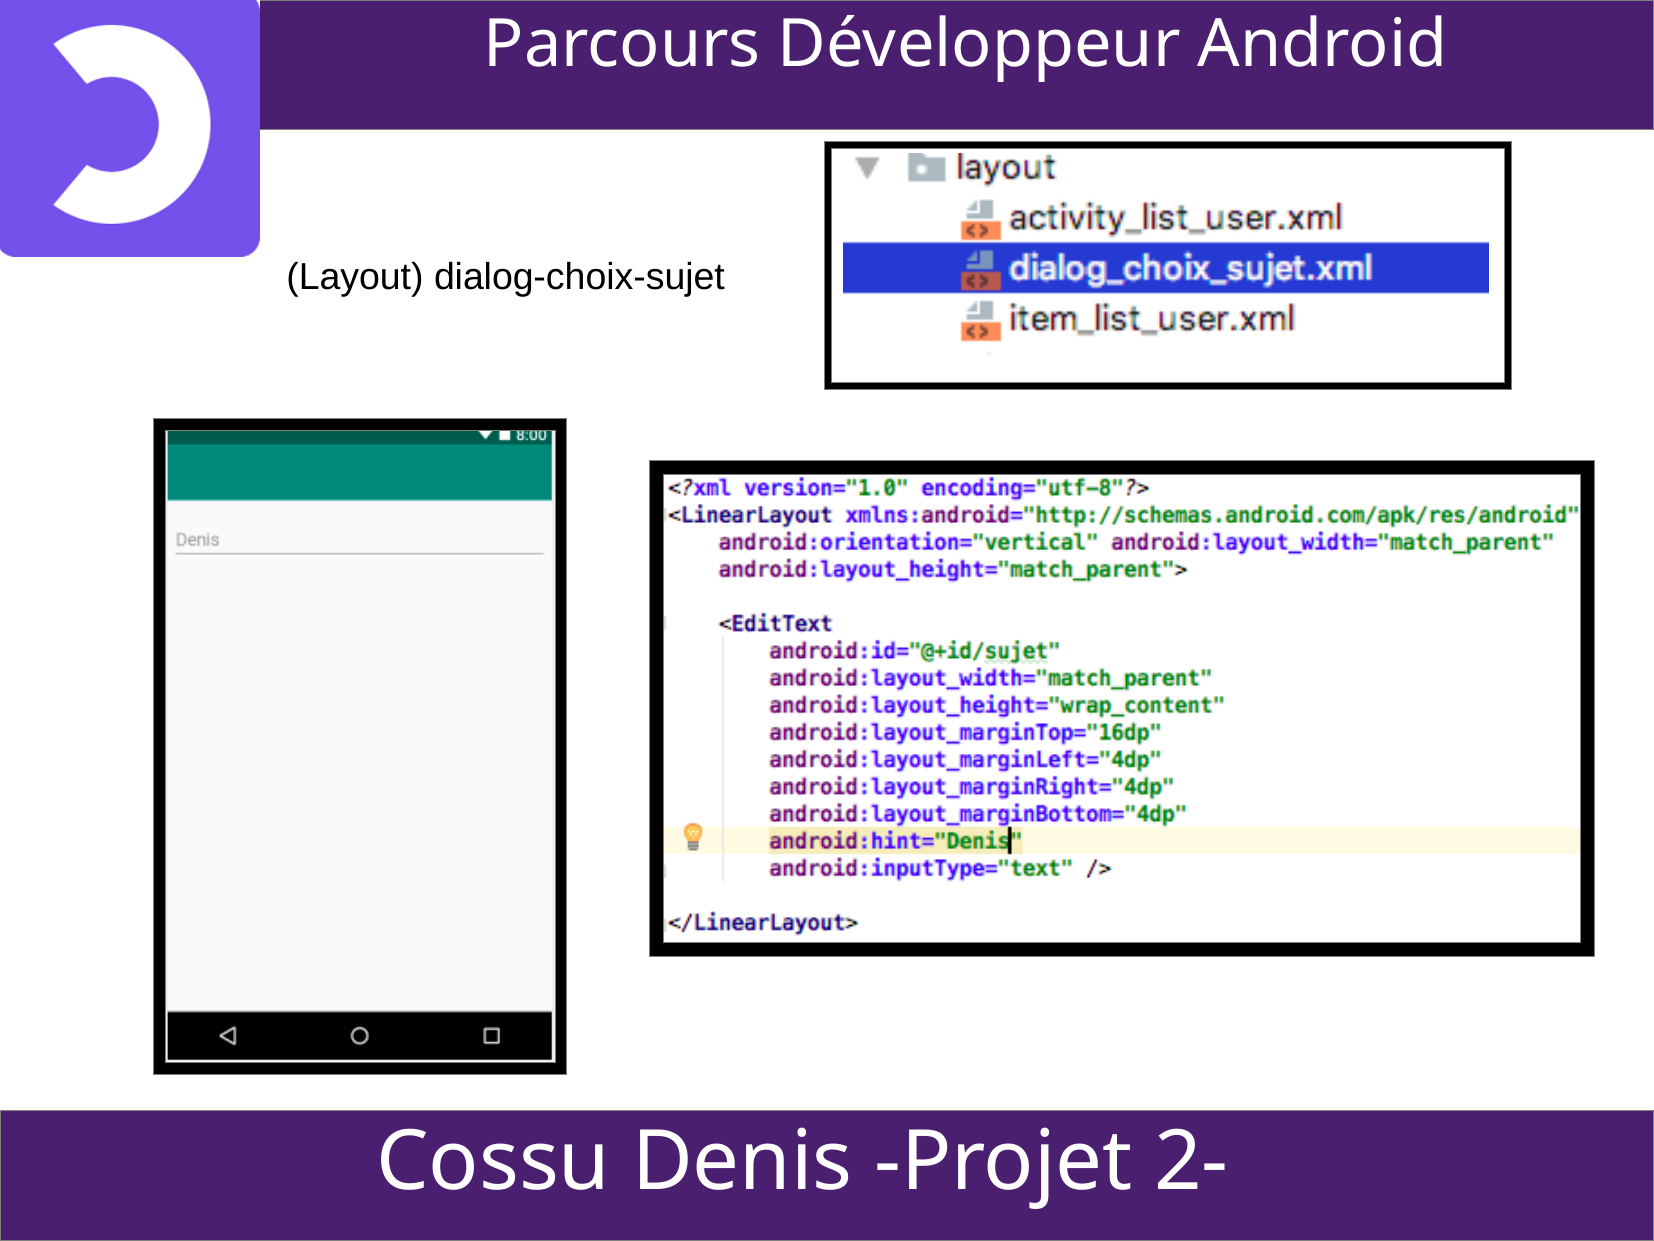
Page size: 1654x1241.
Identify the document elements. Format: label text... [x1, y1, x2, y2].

picture [664, 475, 1580, 942]
picture [0, 0, 260, 257]
text_box [153, 418, 567, 1075]
text_box [649, 460, 1595, 957]
text_box (Layout) dialog-choix-sujet [271, 248, 768, 347]
picture [843, 153, 1489, 355]
text_box [824, 141, 1512, 390]
picture [166, 431, 555, 1062]
